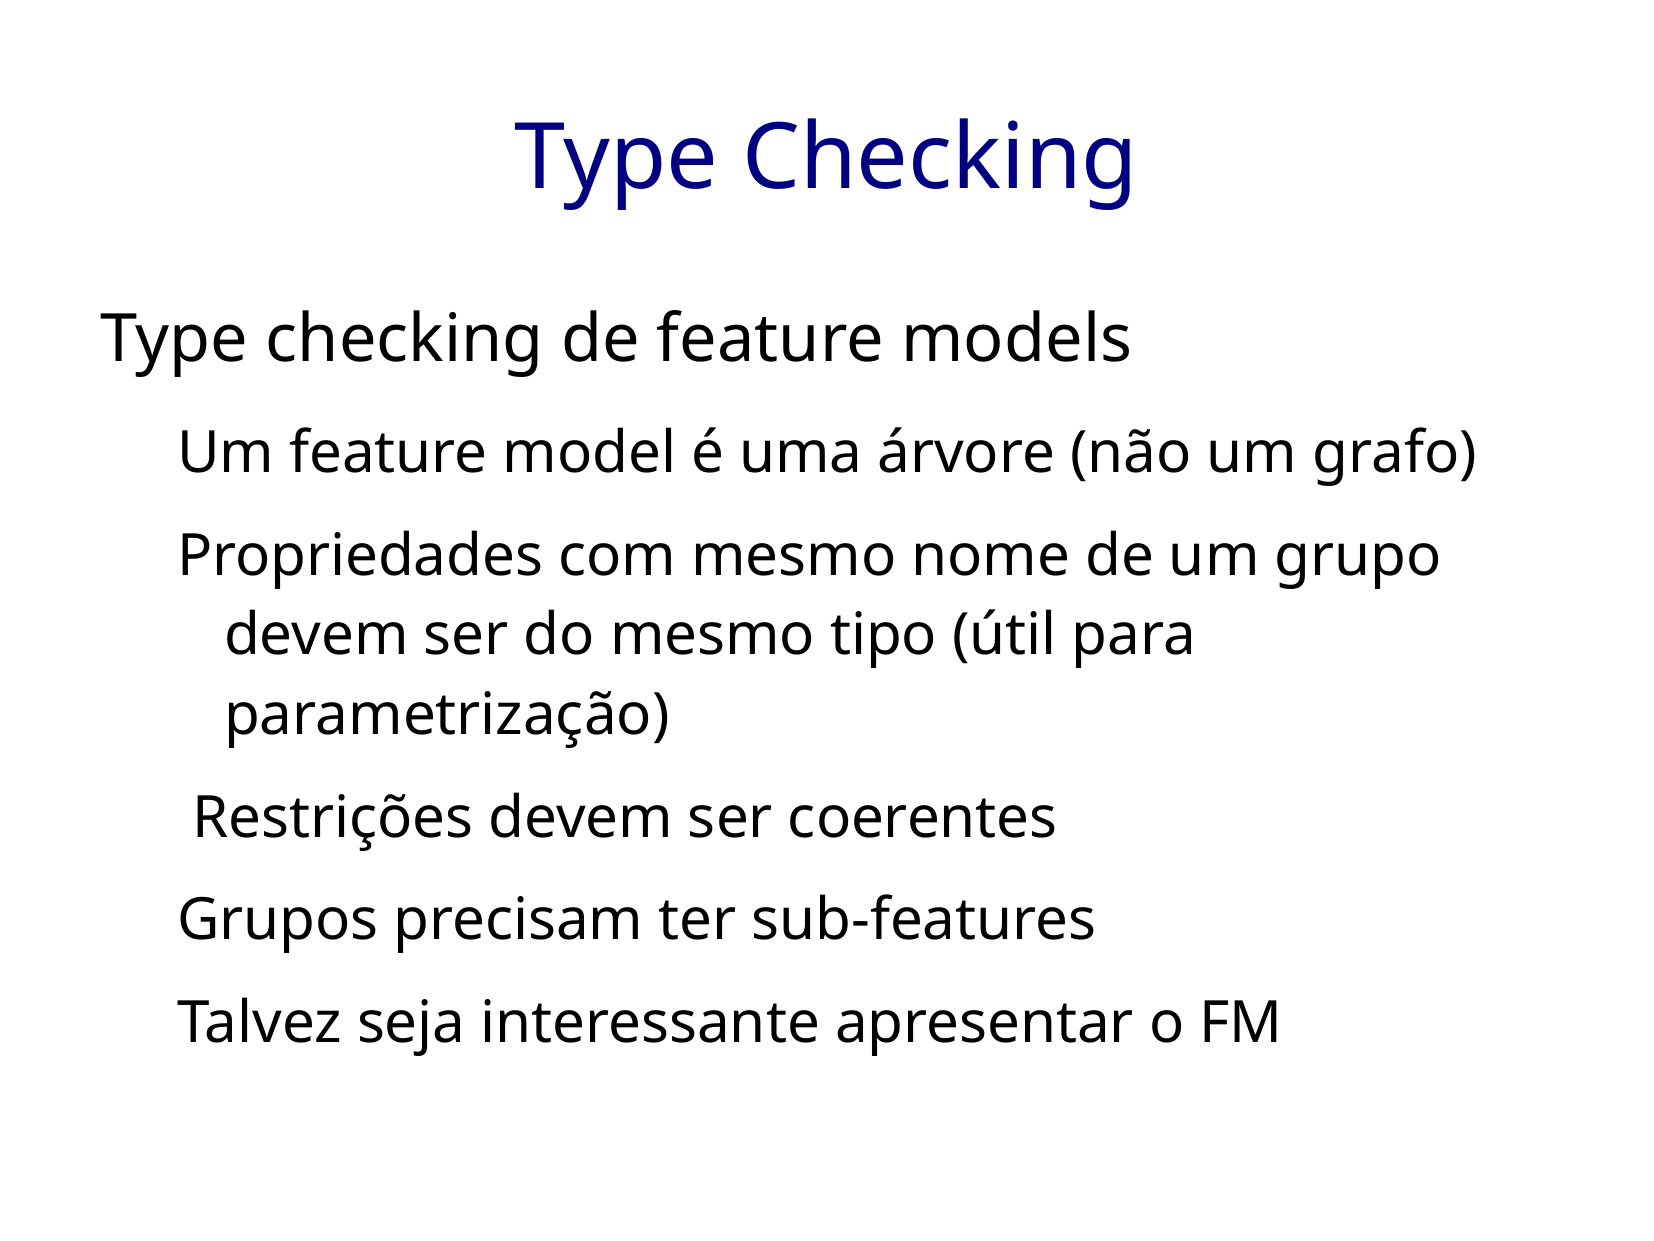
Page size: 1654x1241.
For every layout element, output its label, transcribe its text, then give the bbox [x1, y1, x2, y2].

title Type Checking [82, 49, 1571, 257]
list Type checking de feature models Um feature model é uma árvore (não um grafo) Propriedades com mesmo nome de um grupo devem ser do mesmo tipo (útil para parametrização) Restrições devem ser coerentes Grupos precisam ter sub-features Talvez seja interessante apresentar o FM [82, 290, 1571, 1078]
